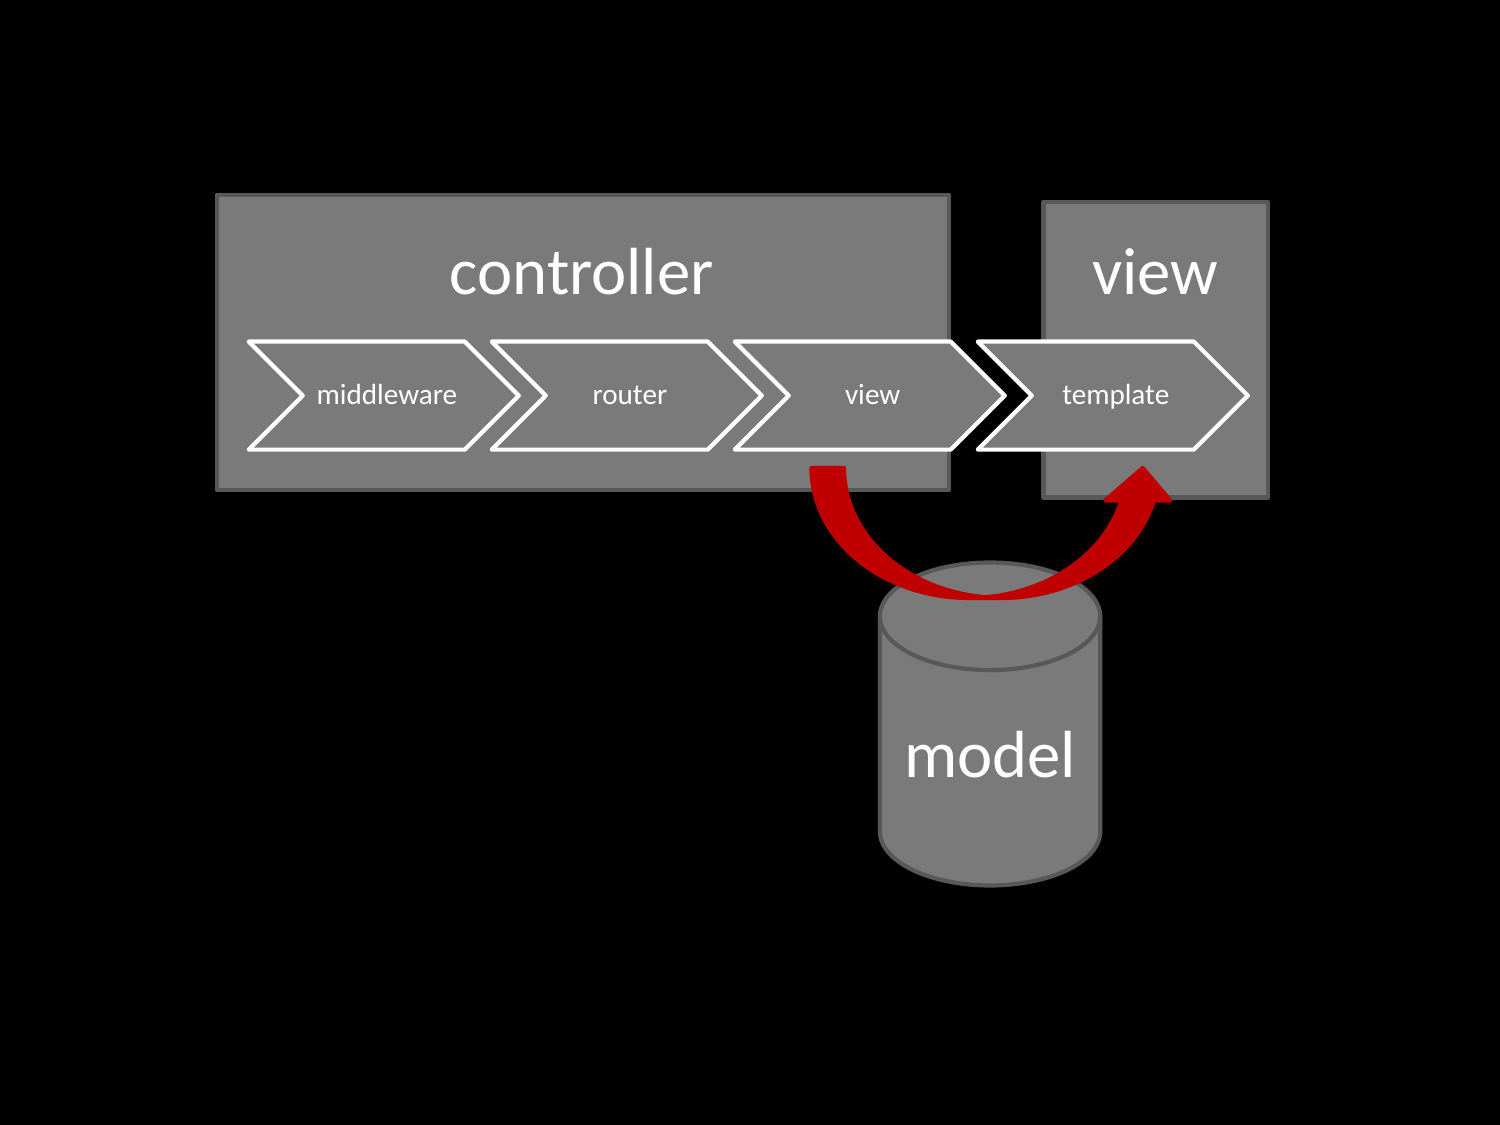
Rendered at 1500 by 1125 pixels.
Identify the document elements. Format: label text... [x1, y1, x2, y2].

text_box [217, 195, 1268, 598]
text_box router [491, 341, 762, 450]
text_box model [879, 583, 1101, 886]
text_box view [1077, 219, 1235, 316]
text_box controller [434, 219, 732, 316]
text_box template [977, 341, 1248, 450]
text_box model [916, 562, 1059, 597]
text_box middleware [248, 341, 519, 450]
text_box view [734, 341, 1005, 450]
